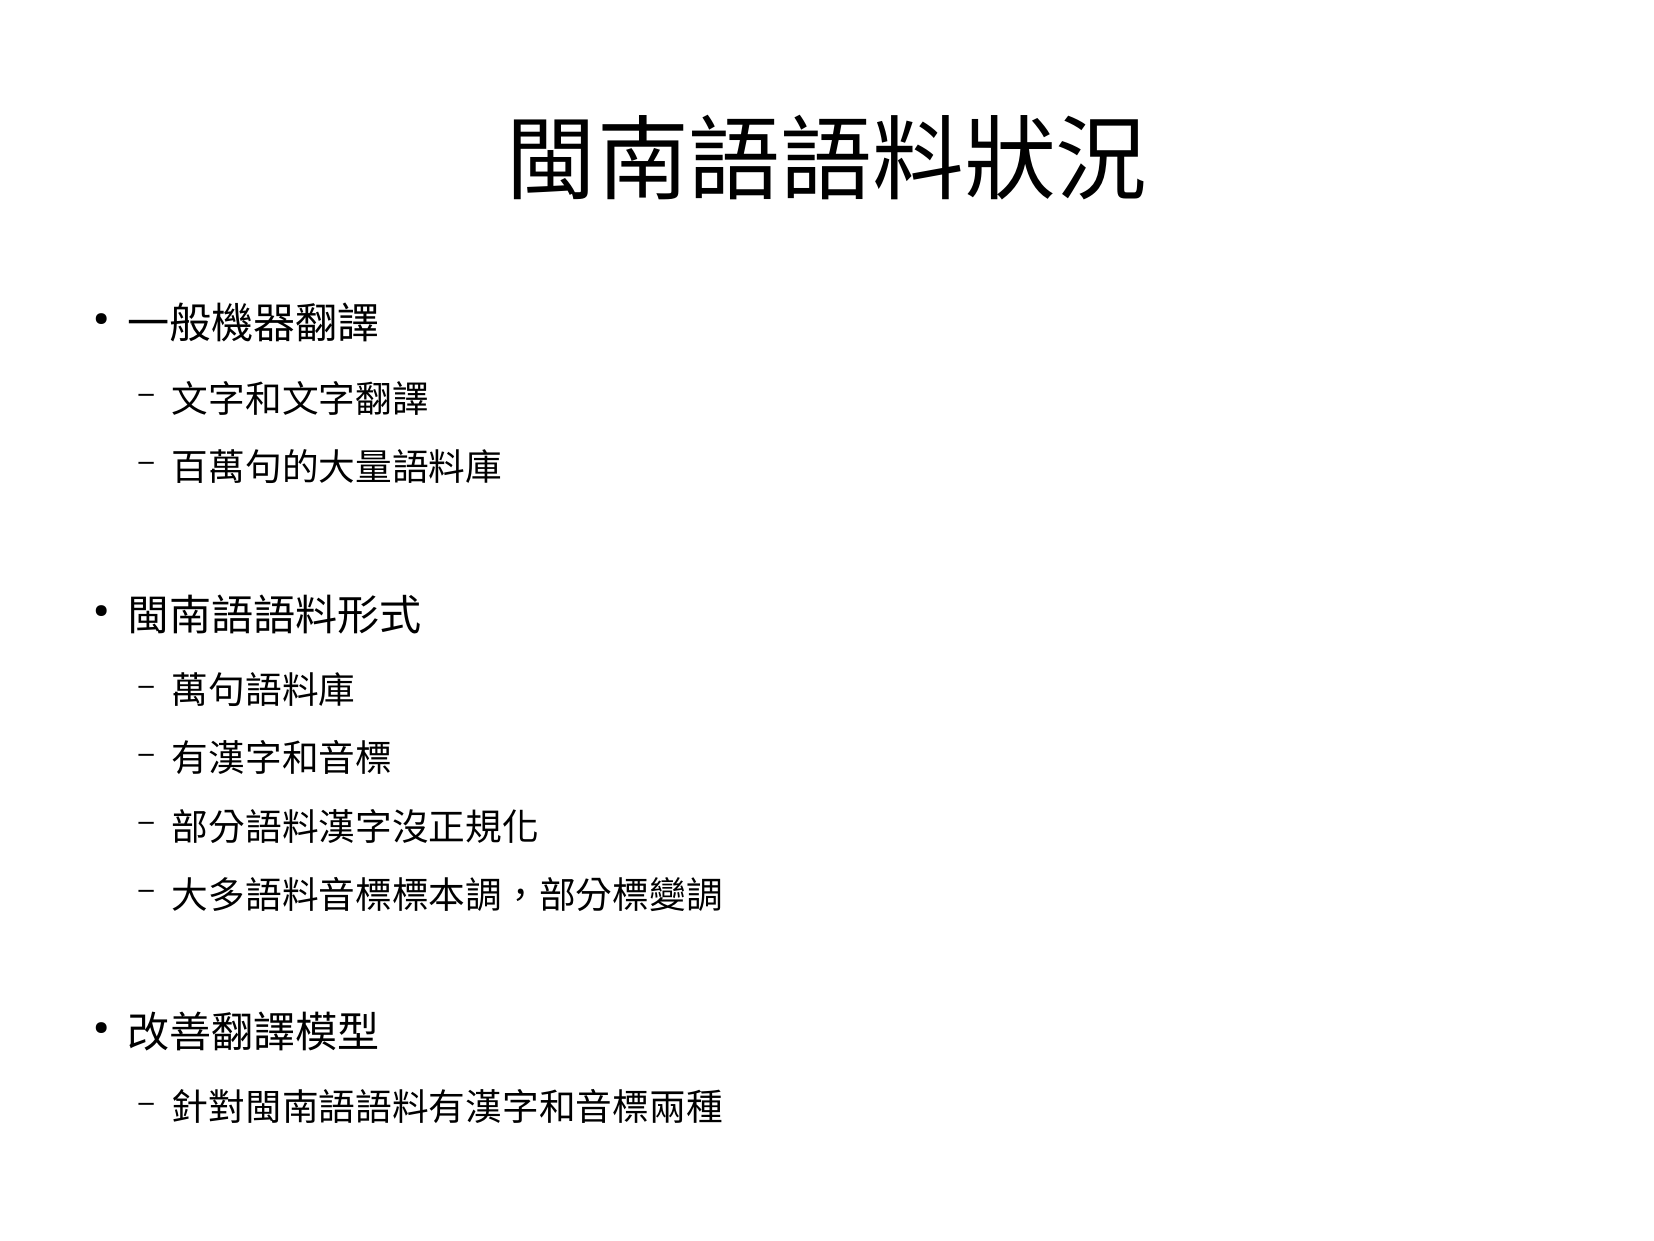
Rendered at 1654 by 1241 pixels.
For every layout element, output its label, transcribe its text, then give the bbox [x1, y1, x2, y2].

list 一般機器翻譯 文字和文字翻譯 百萬句的大量語料庫 閩南語語料形式 萬句語料庫 有漢字和音標 部分語料漢字沒正規化 大多語料音標標本調，部分標變調 改善翻譯模型 針對閩南語語料有漢字和音標兩種 [82, 290, 1538, 1139]
title 閩南語語料狀況 [82, 49, 1571, 257]
